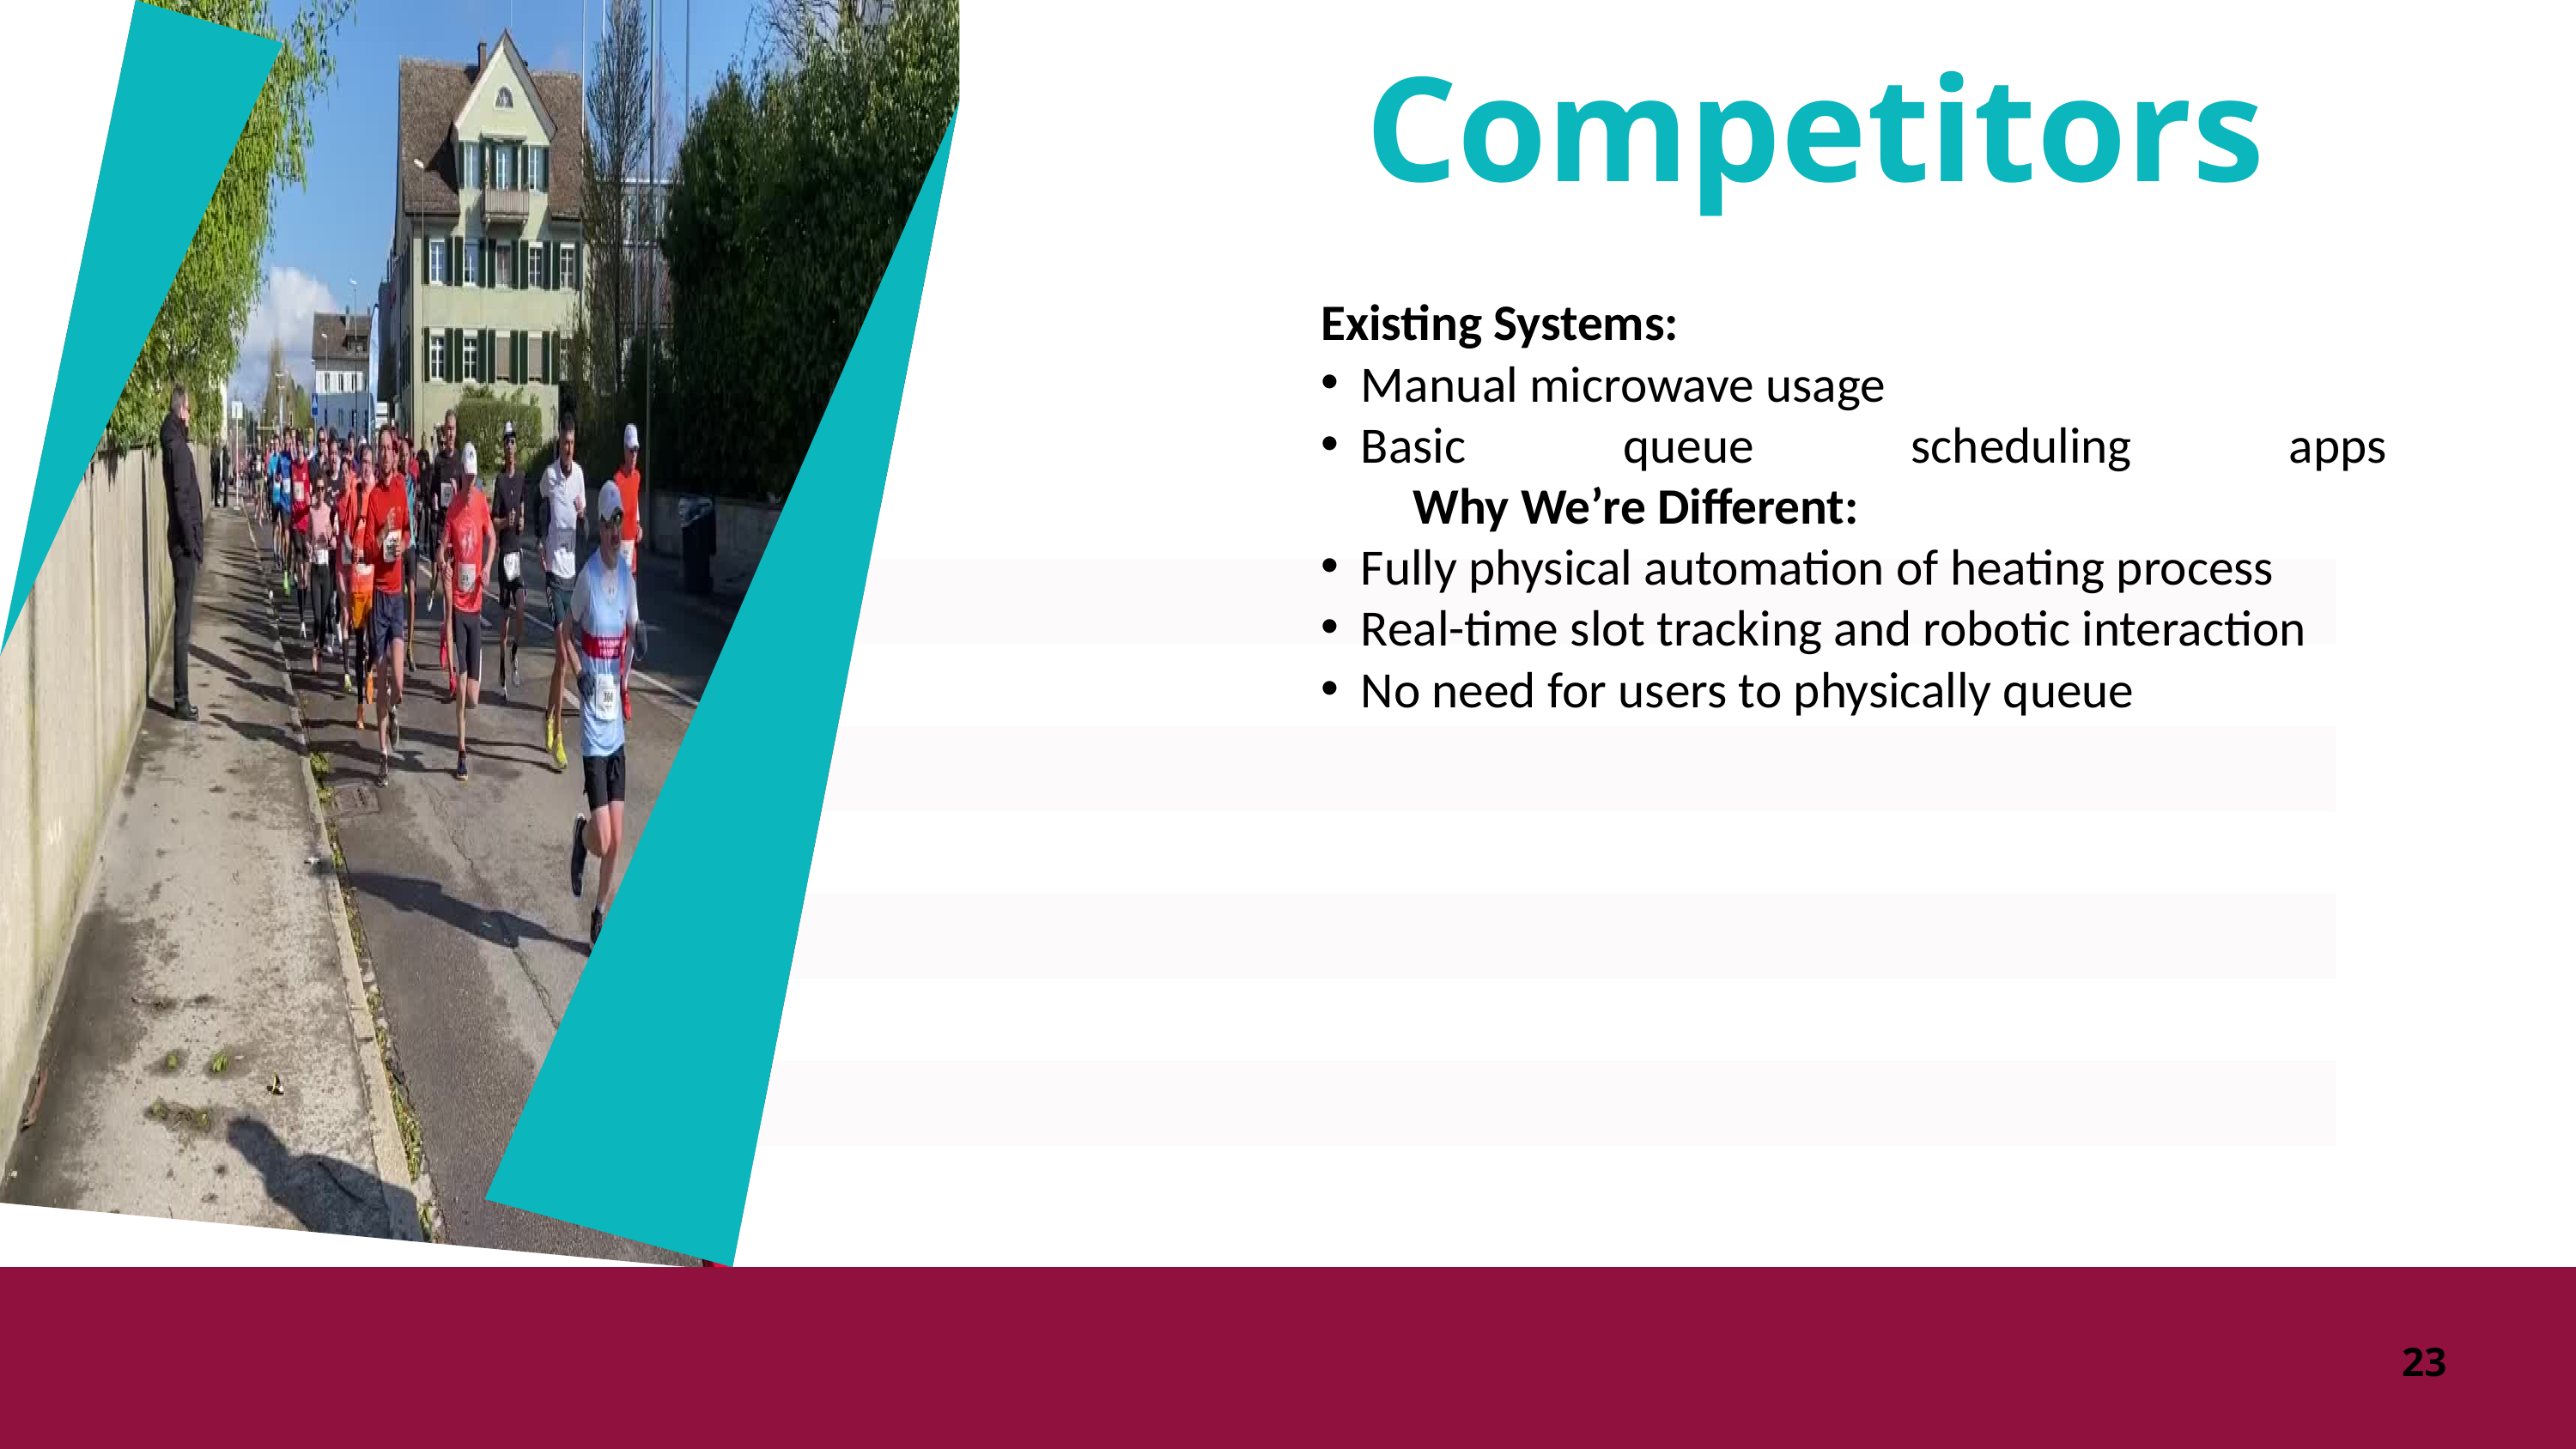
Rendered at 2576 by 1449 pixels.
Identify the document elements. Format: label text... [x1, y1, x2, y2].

text_box Existing Systems: Manual microwave usage Basic queue scheduling apps Why We’re Different: Fully physical automation of heating process Real-time slot tracking and robotic interaction No need for users to physically queue [1321, 289, 2515, 793]
text_box [0, 0, 2576, 1449]
text_box 23 [2401, 1335, 2515, 1385]
text_box Competitors [1198, 36, 2432, 211]
